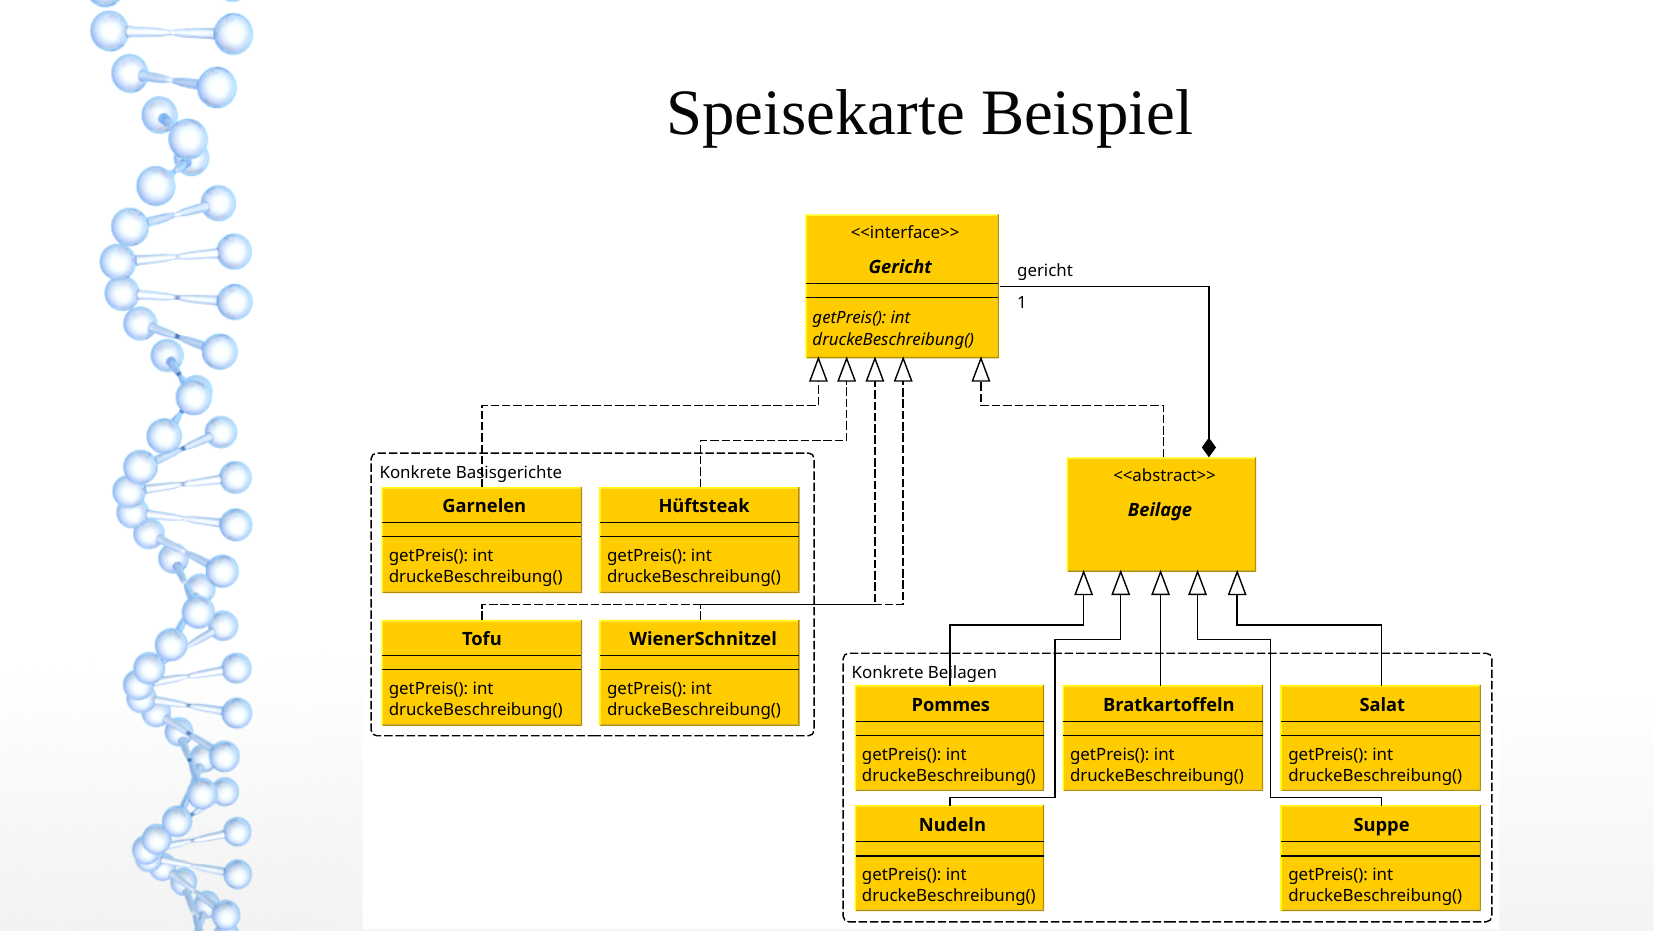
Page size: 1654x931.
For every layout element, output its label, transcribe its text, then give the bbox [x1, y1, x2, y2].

picture [0, 0, 1654, 931]
title Speisekarte Beispiel [265, 35, 1595, 189]
